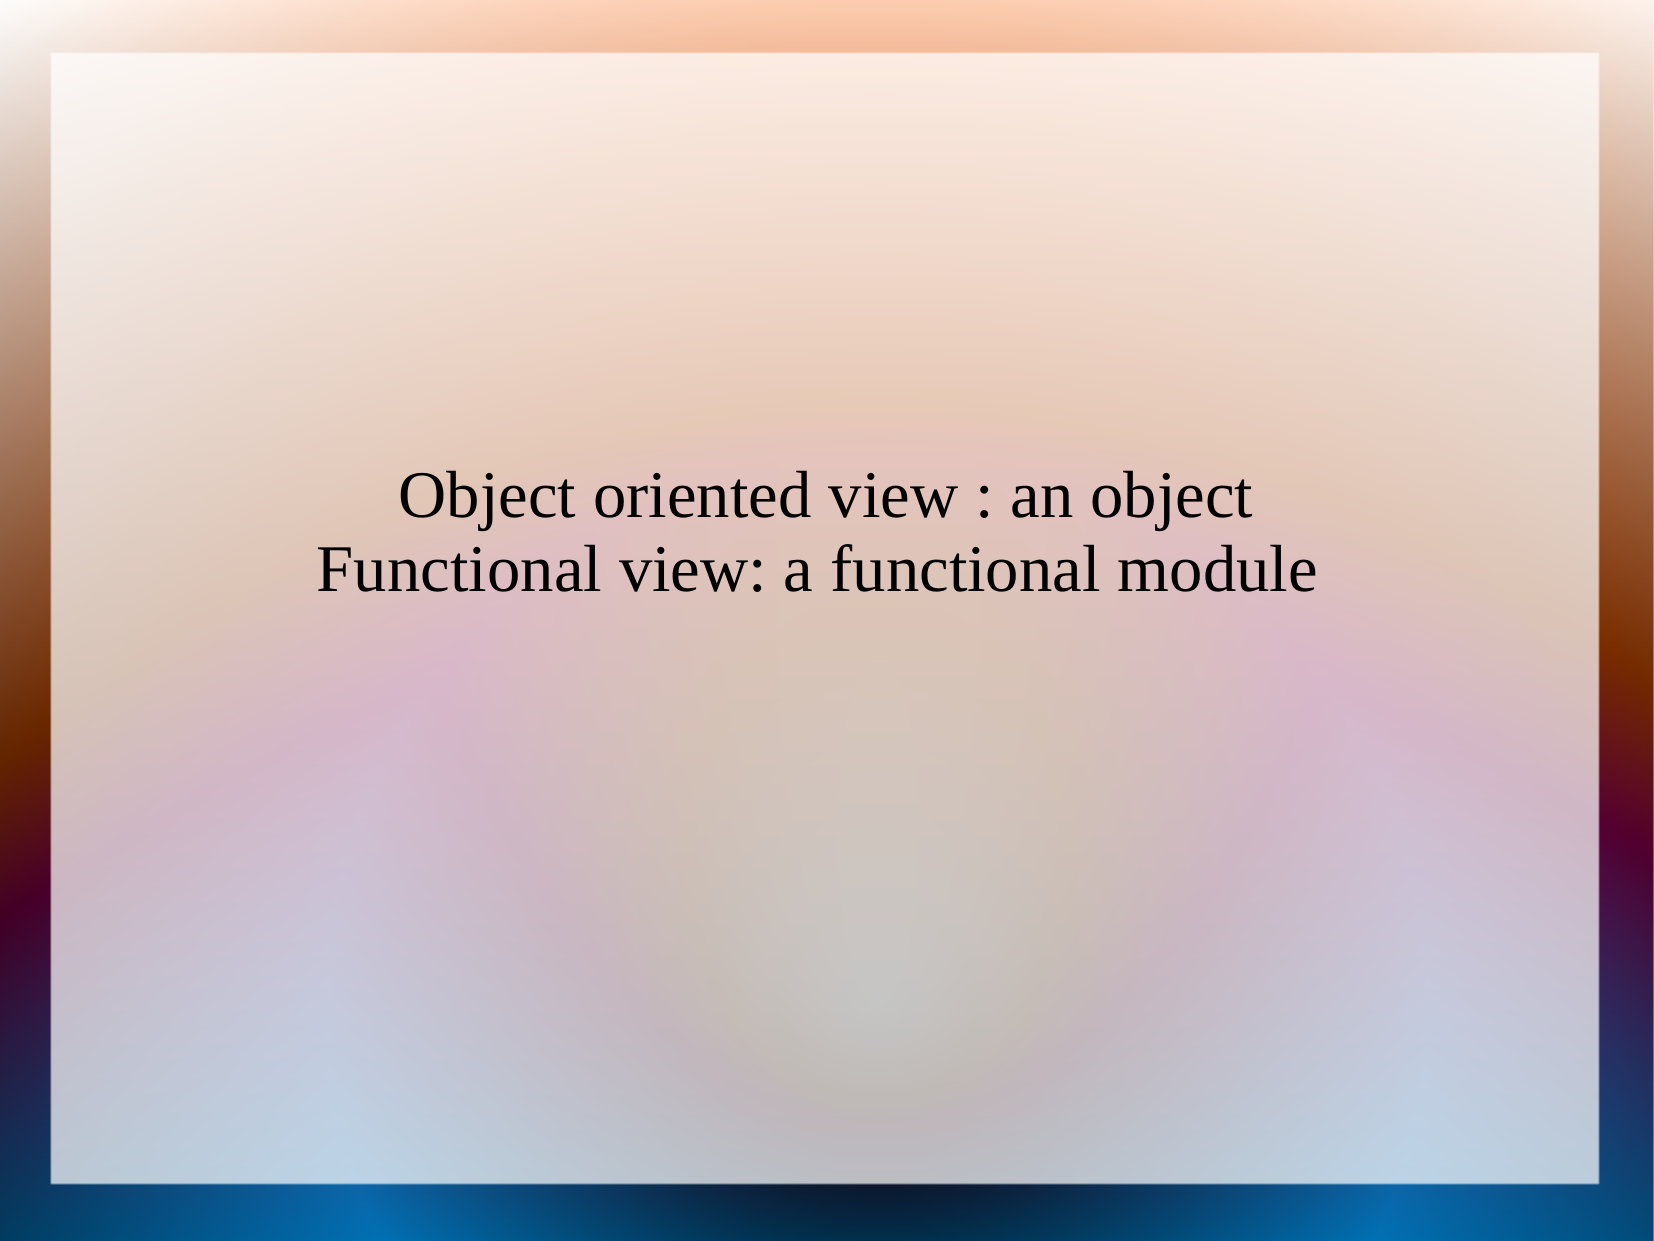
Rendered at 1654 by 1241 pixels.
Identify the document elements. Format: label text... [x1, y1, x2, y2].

picture [0, 0, 1654, 1241]
subtitle Object oriented view : an object Functional view: a functional module [82, 55, 1571, 1010]
